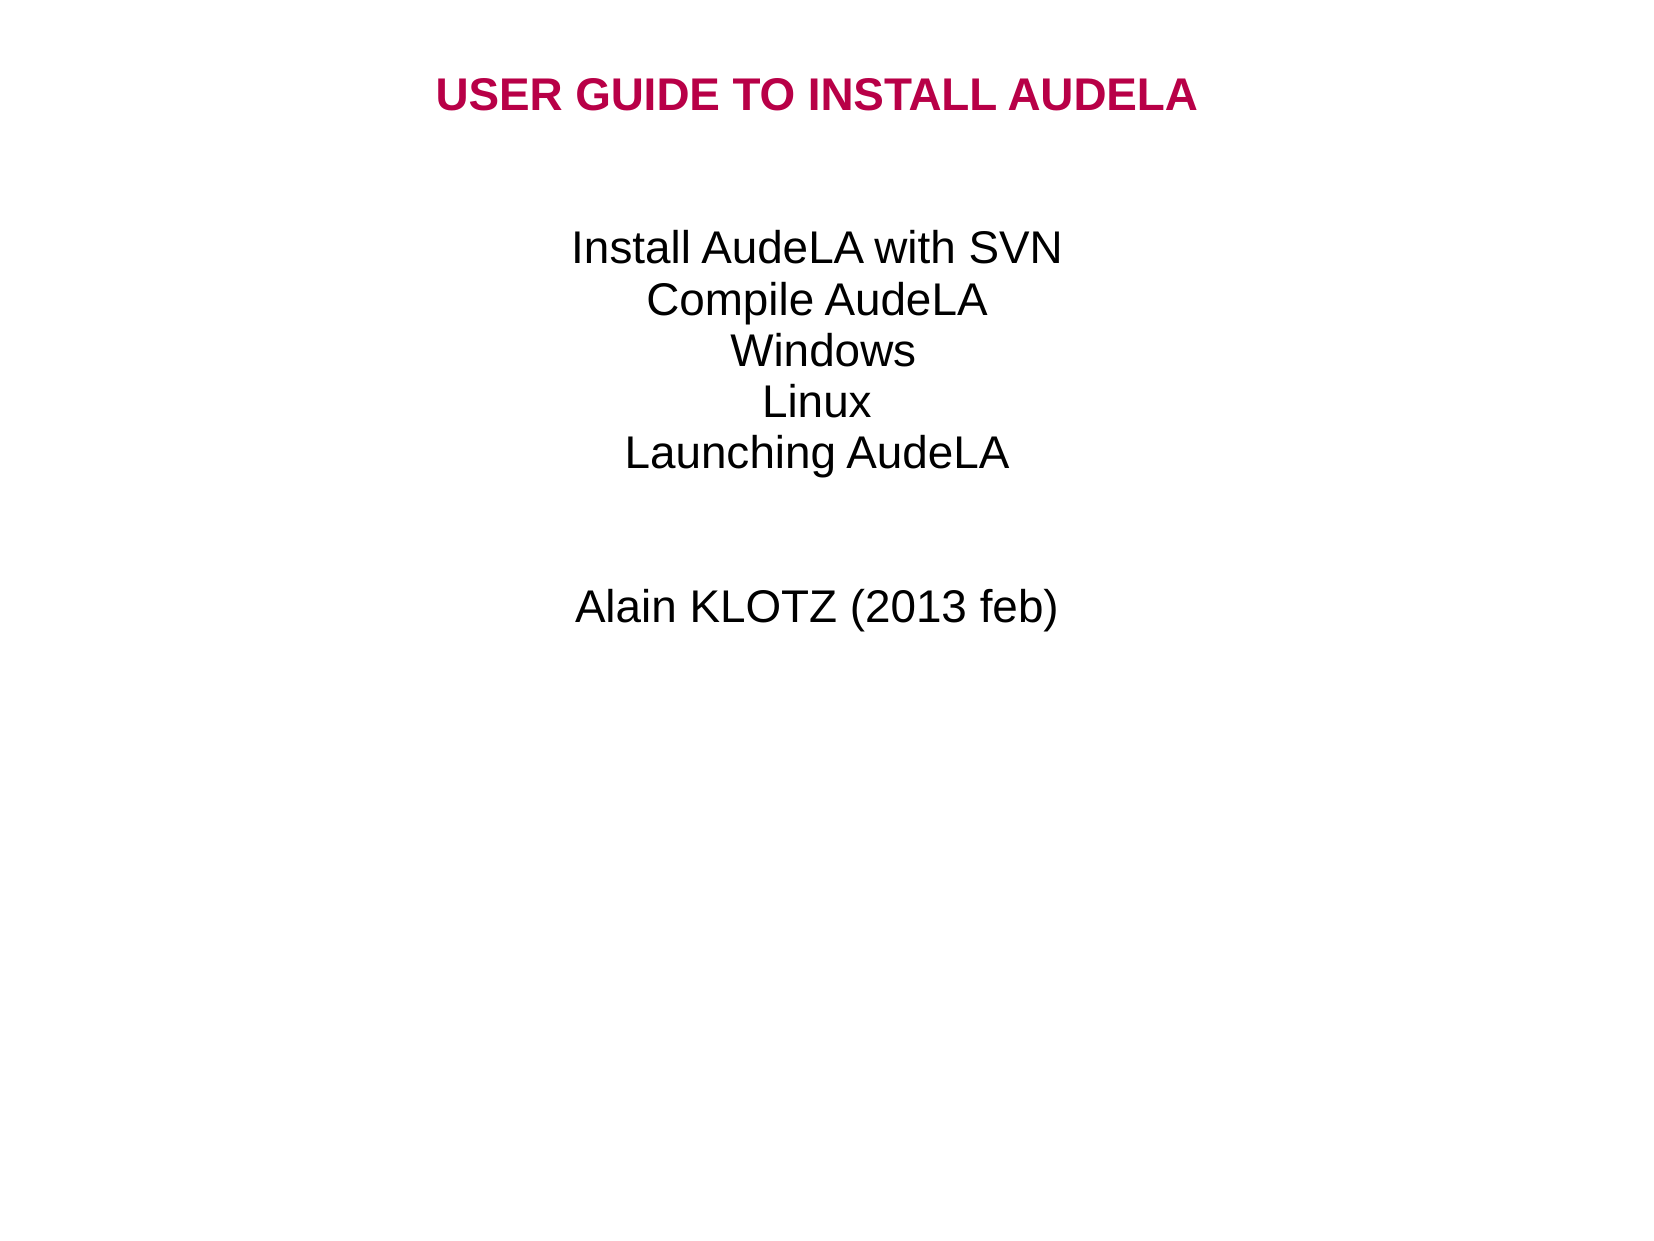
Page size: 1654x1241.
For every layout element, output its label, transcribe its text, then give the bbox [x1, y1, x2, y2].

text_box USER GUIDE TO INSTALL AUDELA Install AudeLA with SVN Compile AudeLA Windows Linux Launching AudeLA Alain KLOTZ (2013 feb) [420, 61, 1214, 639]
